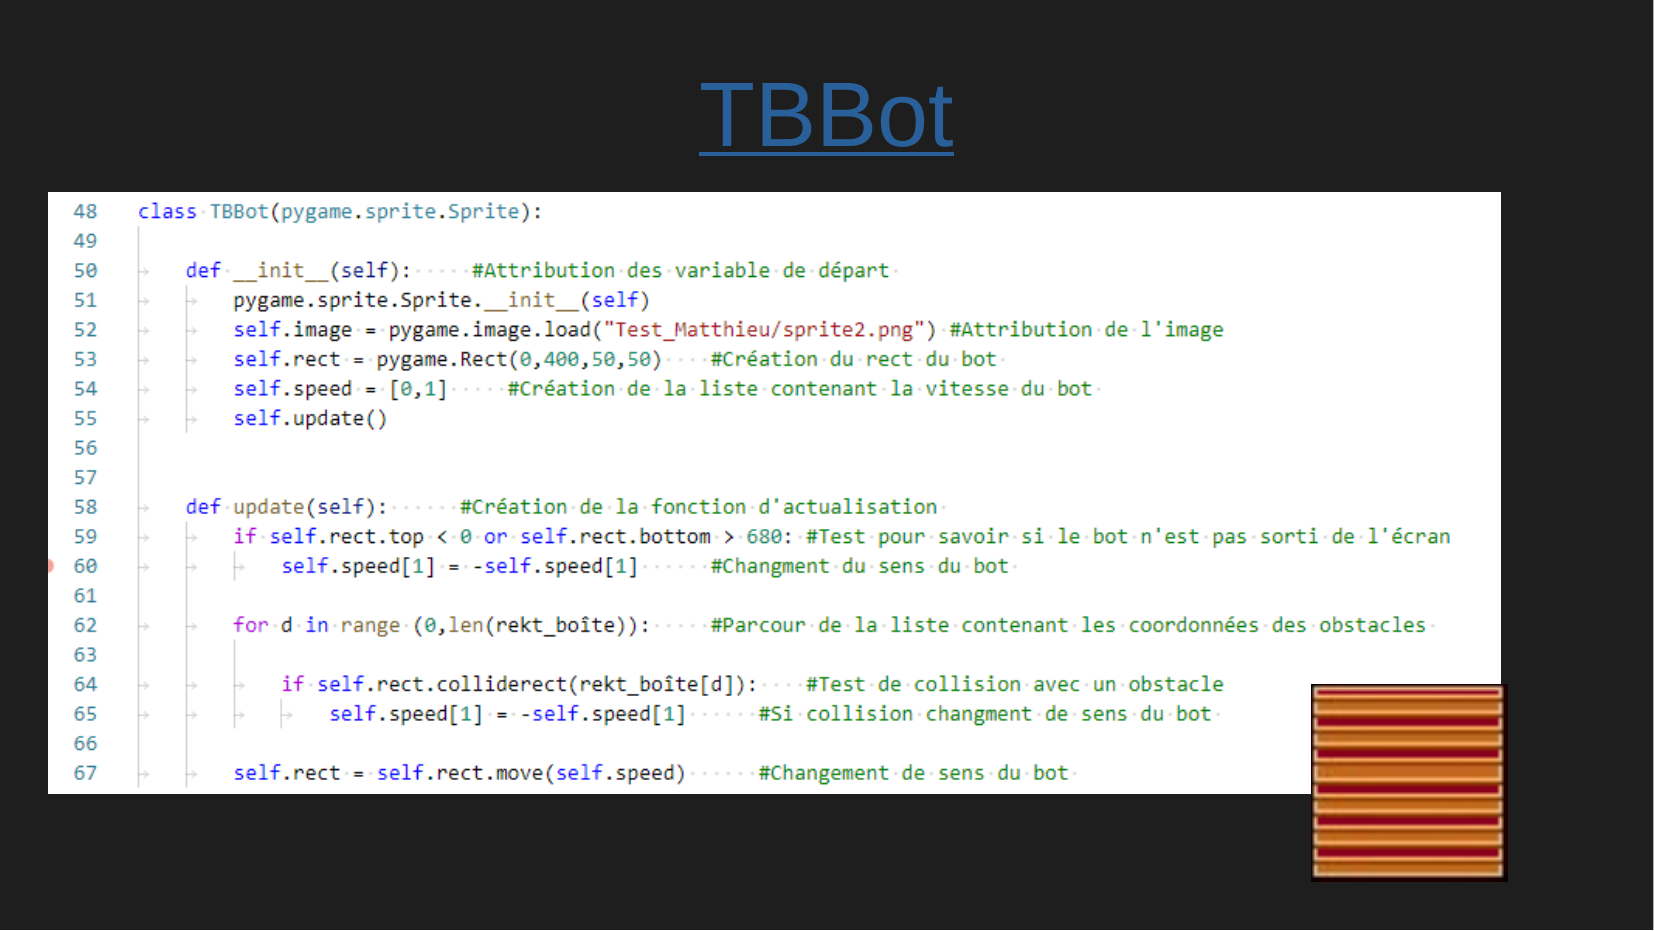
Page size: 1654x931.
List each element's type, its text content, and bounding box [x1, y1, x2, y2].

title TBBot [82, 37, 1571, 193]
picture [48, 192, 1508, 882]
